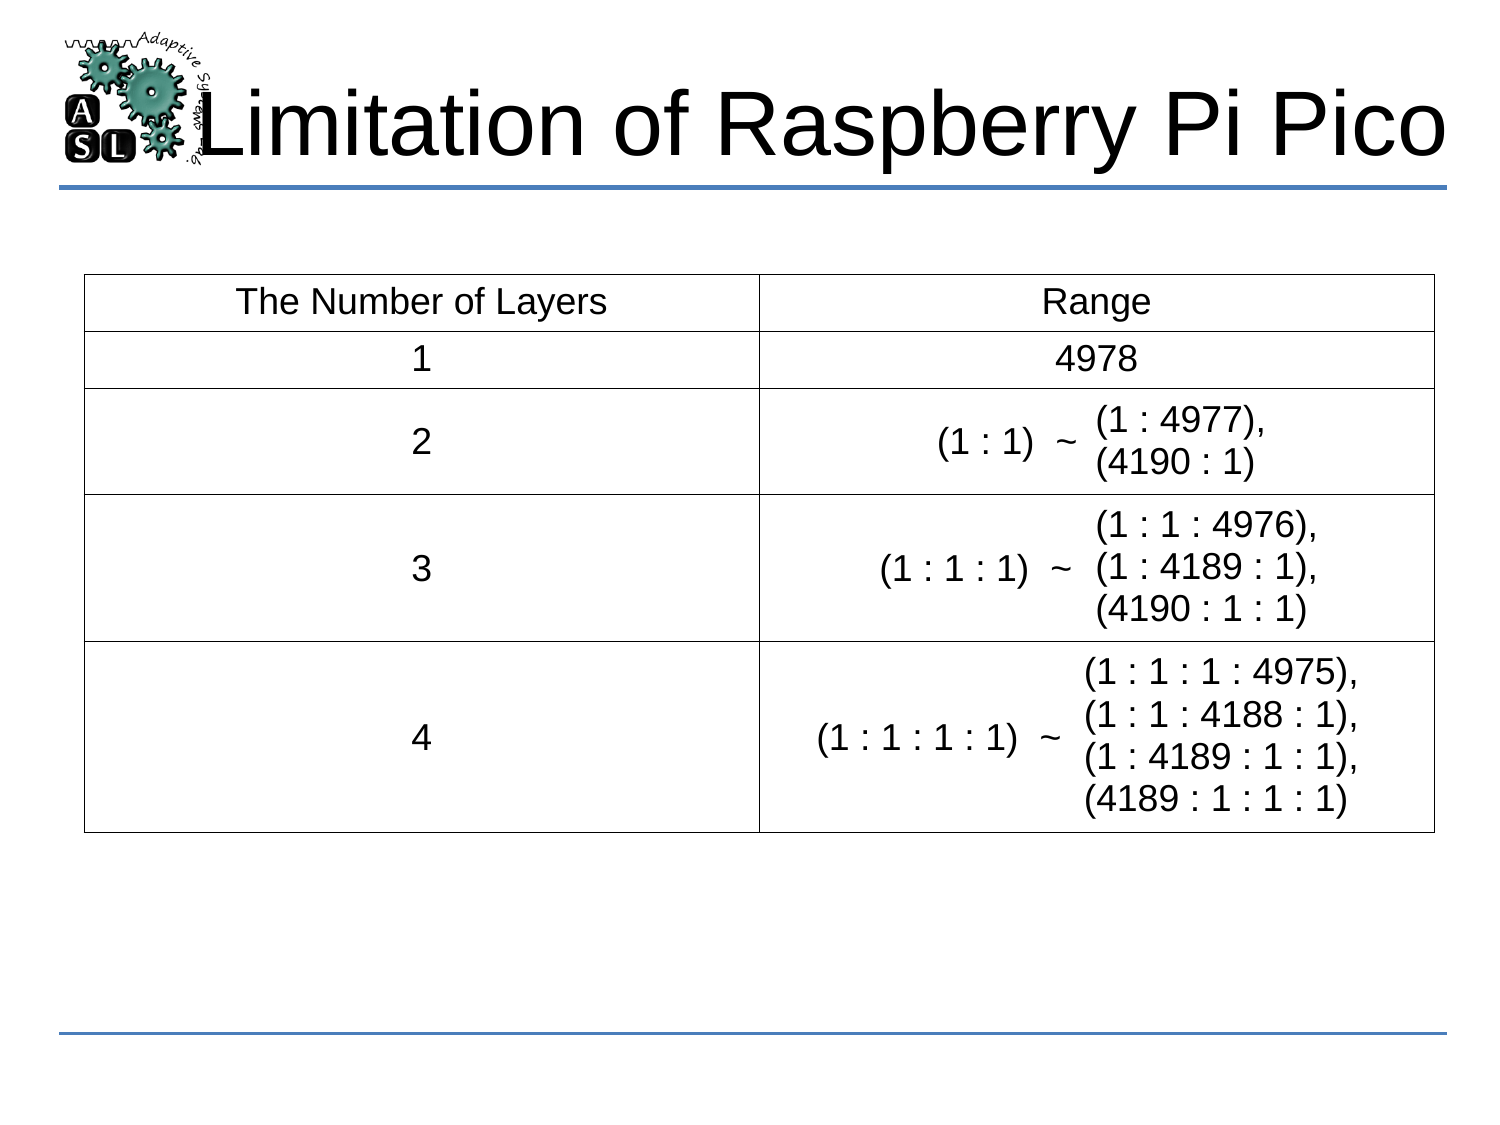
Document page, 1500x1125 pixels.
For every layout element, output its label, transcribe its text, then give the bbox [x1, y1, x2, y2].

table_cell 4978 [760, 332, 1434, 388]
table_cell 2 [85, 389, 759, 494]
text_box (1 : 4977), (4190 : 1) [1080, 391, 1288, 491]
text_box (1 : 1 : 4976), (1 : 4189 : 1), (4190 : 1 : 1) [1080, 496, 1406, 643]
table_cell 4 [85, 642, 759, 832]
picture [58, 30, 147, 169]
table_cell (1 : 1 : 1) ~ [760, 495, 1434, 641]
title Limitation of Raspberry Pi Pico [147, 29, 1498, 217]
table_cell 3 [85, 495, 759, 641]
table_header The Number of Layers [85, 275, 759, 331]
text_box (1 : 1 : 1 : 4975), (1 : 1 : 4188 : 1), (1 : 4189 : 1 : 1), (4189 : 1 : 1 : 1) [1068, 643, 1453, 827]
table_cell (1 : 1 : 1 : 1) ~ [760, 642, 1434, 832]
table_cell (1 : 1) ~ [760, 389, 1434, 494]
table_header Range [760, 275, 1434, 331]
table_cell 1 [85, 332, 759, 388]
